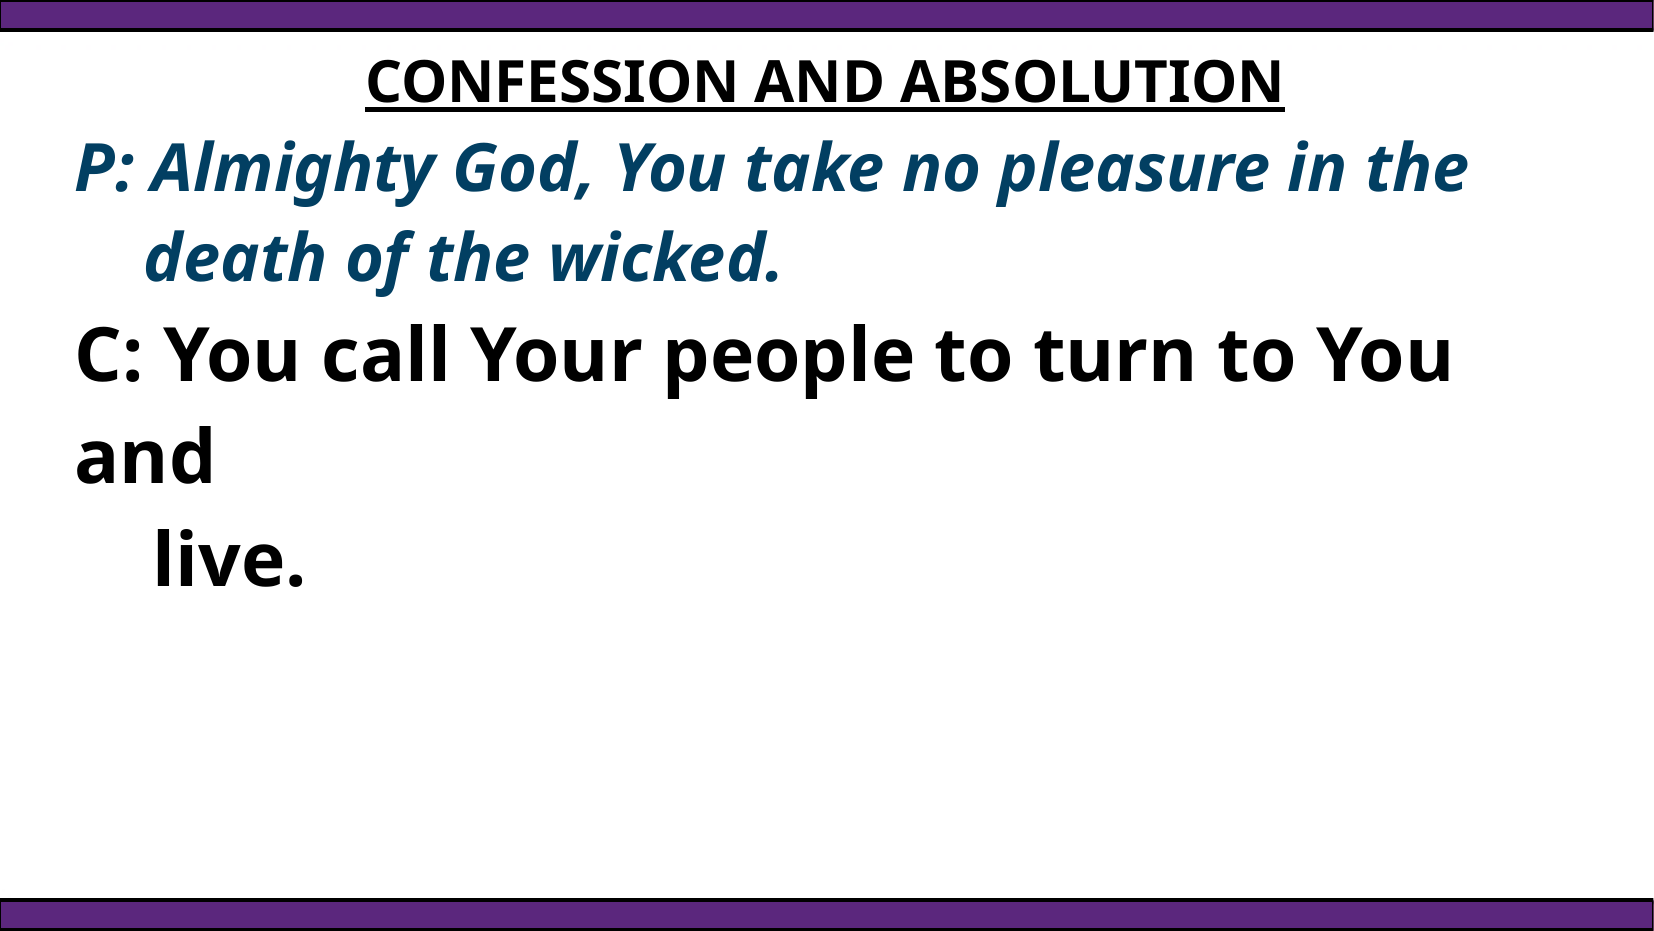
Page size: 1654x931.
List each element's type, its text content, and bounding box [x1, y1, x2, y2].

text_box CONFESSION AND ABSOLUTION P: Almighty God, You take no pleasure in the death of the wicked. C: You call Your people to turn to You and live. [60, 33, 1591, 503]
text_box [0, 0, 1654, 31]
picture [0, 31, 1654, 900]
text_box [0, 900, 1654, 931]
